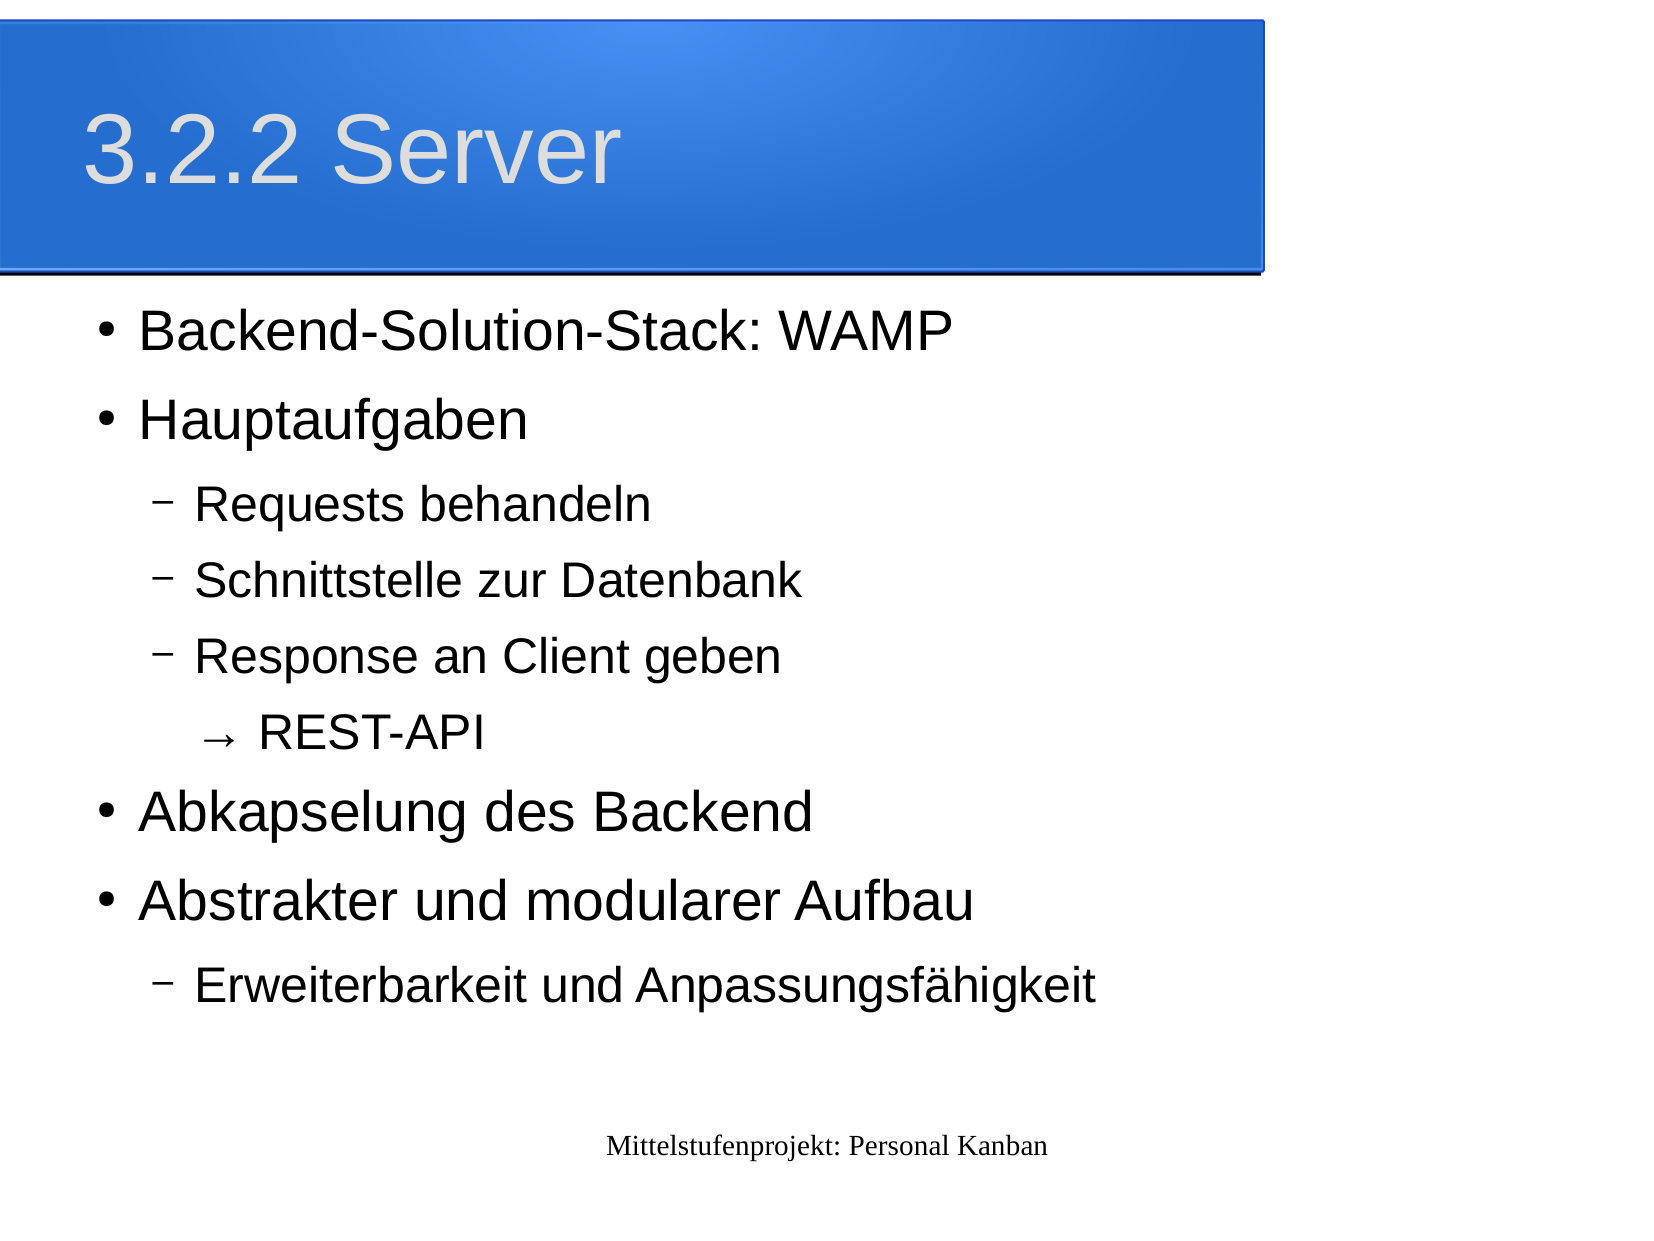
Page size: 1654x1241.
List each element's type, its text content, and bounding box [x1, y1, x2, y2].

title 3.2.2 Server [82, 47, 1235, 252]
list Backend-Solution-Stack: WAMP Hauptaufgaben Requests behandeln Schnittstelle zur Datenbank Response an Client geben → REST-API Abkapselung des Backend Abstrakter und modularer Aufbau Erweiterbarkeit und Anpassungsfähigkeit [82, 299, 1571, 1019]
